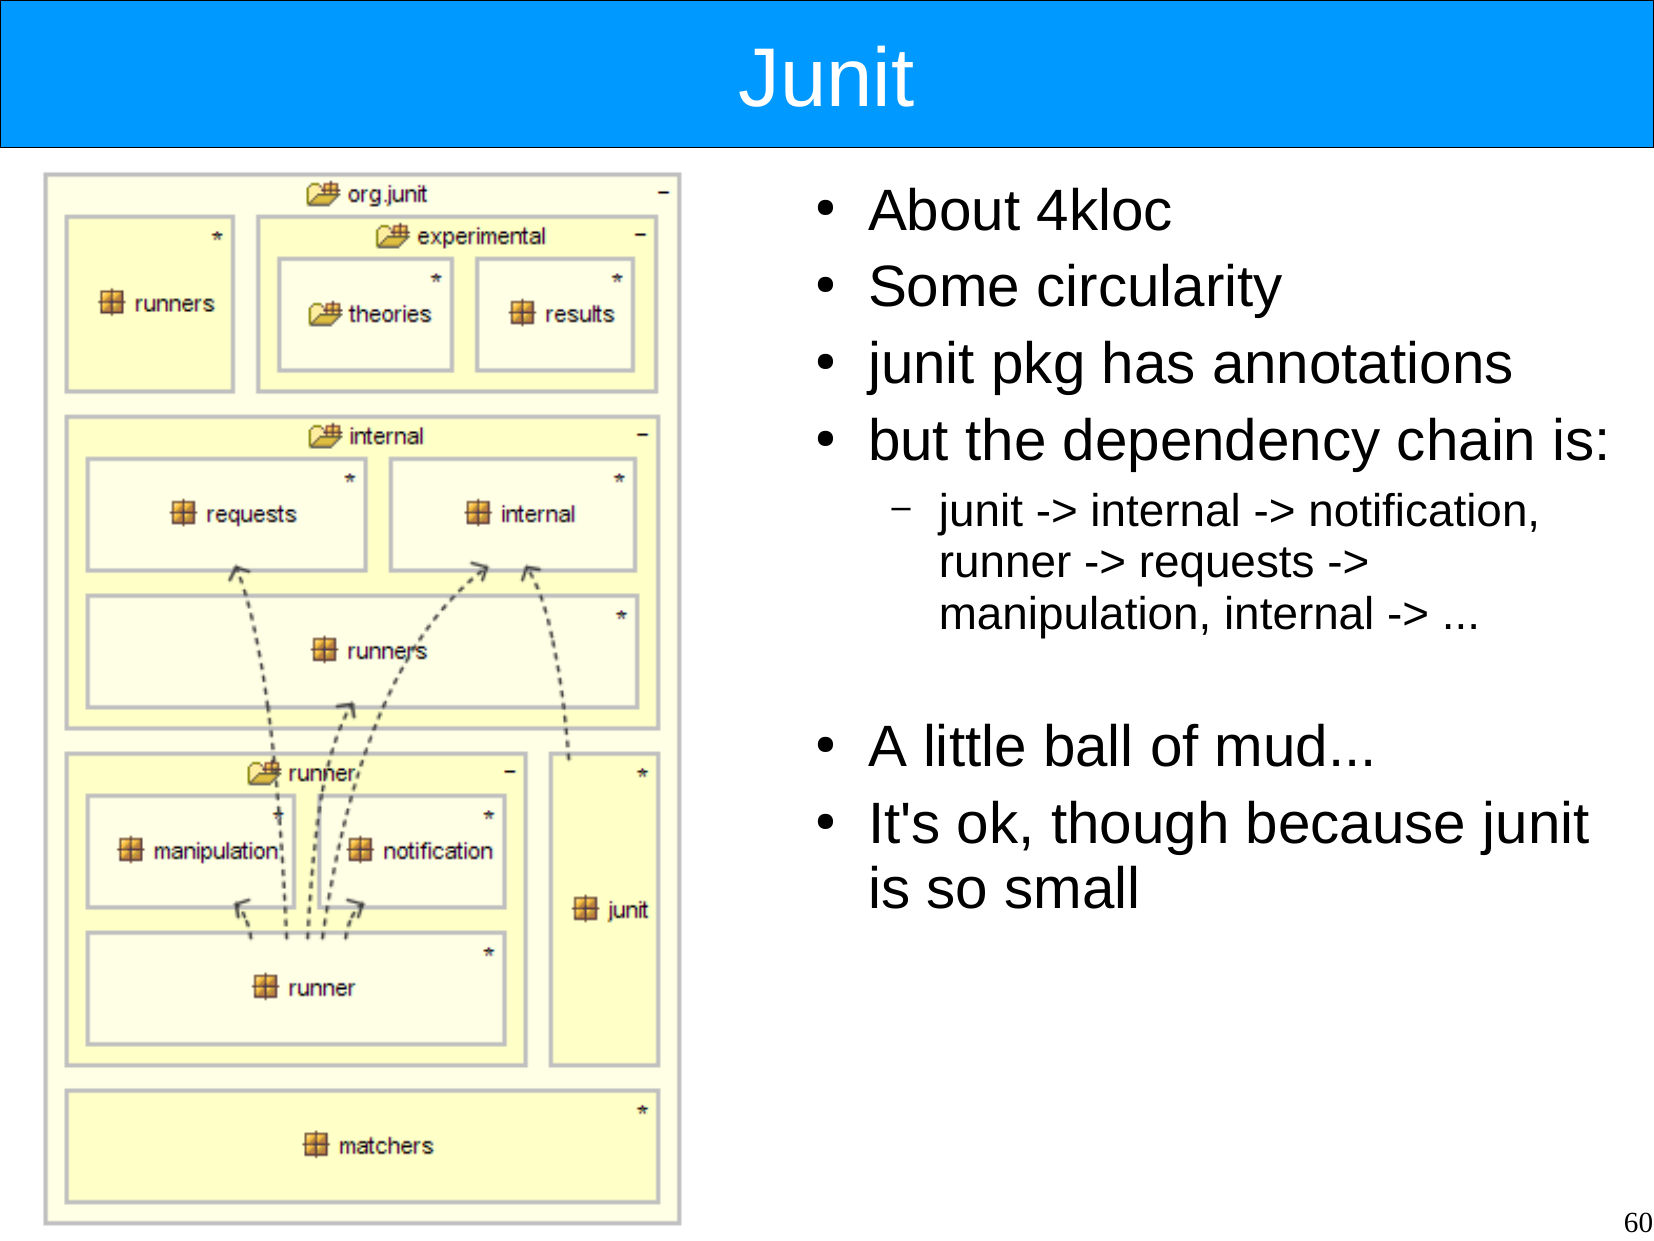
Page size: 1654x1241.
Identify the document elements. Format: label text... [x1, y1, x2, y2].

title Junit [82, 13, 1571, 142]
picture [23, 152, 703, 1241]
list About 4kloc Some circularity junit pkg has annotations but the dependency chain is: junit -> internal -> notification, runner -> requests -> manipulation, internal -> ... A little ball of mud... It's ok, though because junit is so small [797, 177, 1625, 1196]
